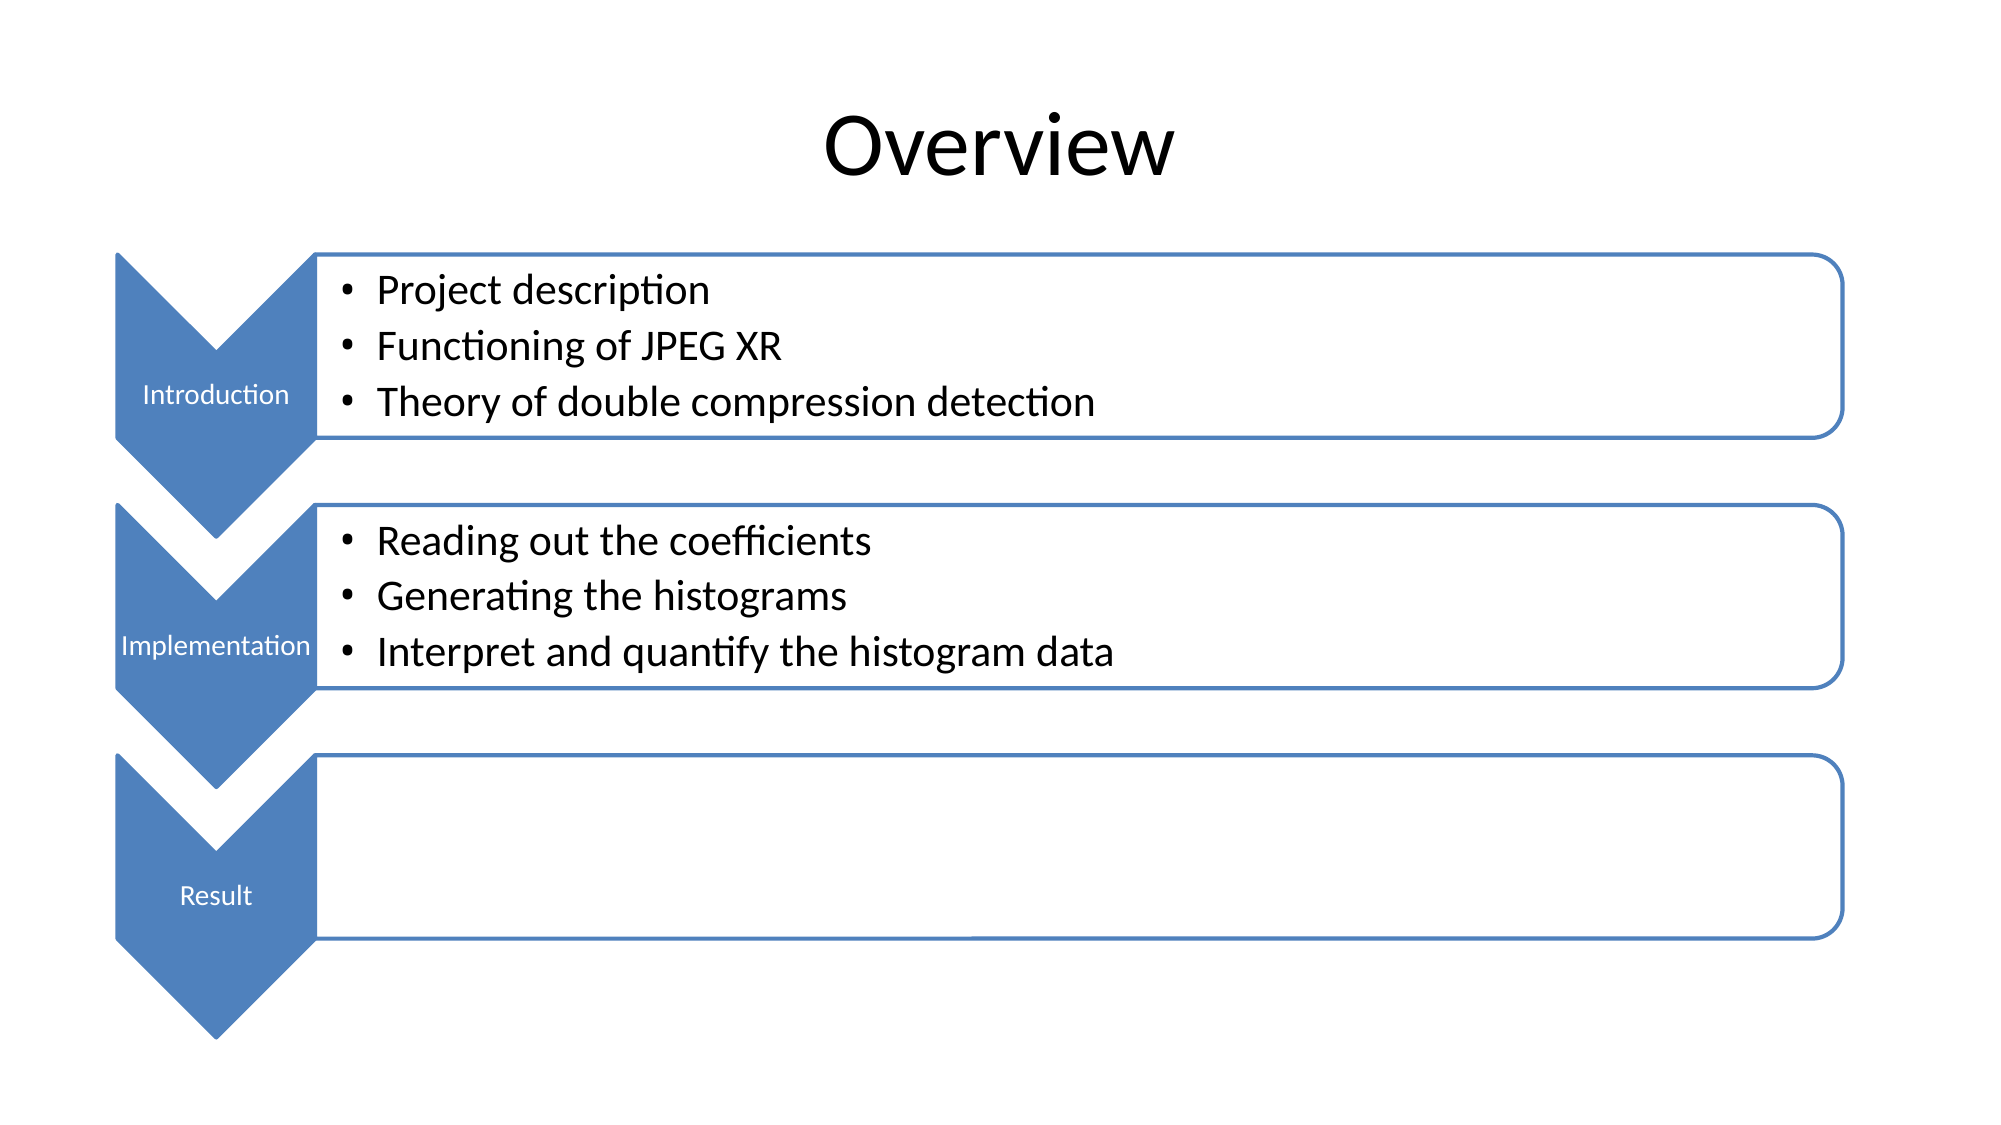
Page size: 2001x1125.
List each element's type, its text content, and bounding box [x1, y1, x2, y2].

text_box Introduction [117, 254, 315, 537]
text_box [314, 755, 1843, 939]
text_box Implementation [117, 504, 315, 788]
text_box Project description Functioning of JPEG XR Theory of double compression detection [314, 254, 1843, 438]
text_box Reading out the coefficients Generating the histograms Interpret and quantify the histogram data [314, 504, 1843, 689]
text_box Result [117, 755, 315, 1038]
title Overview [99, 45, 1900, 233]
